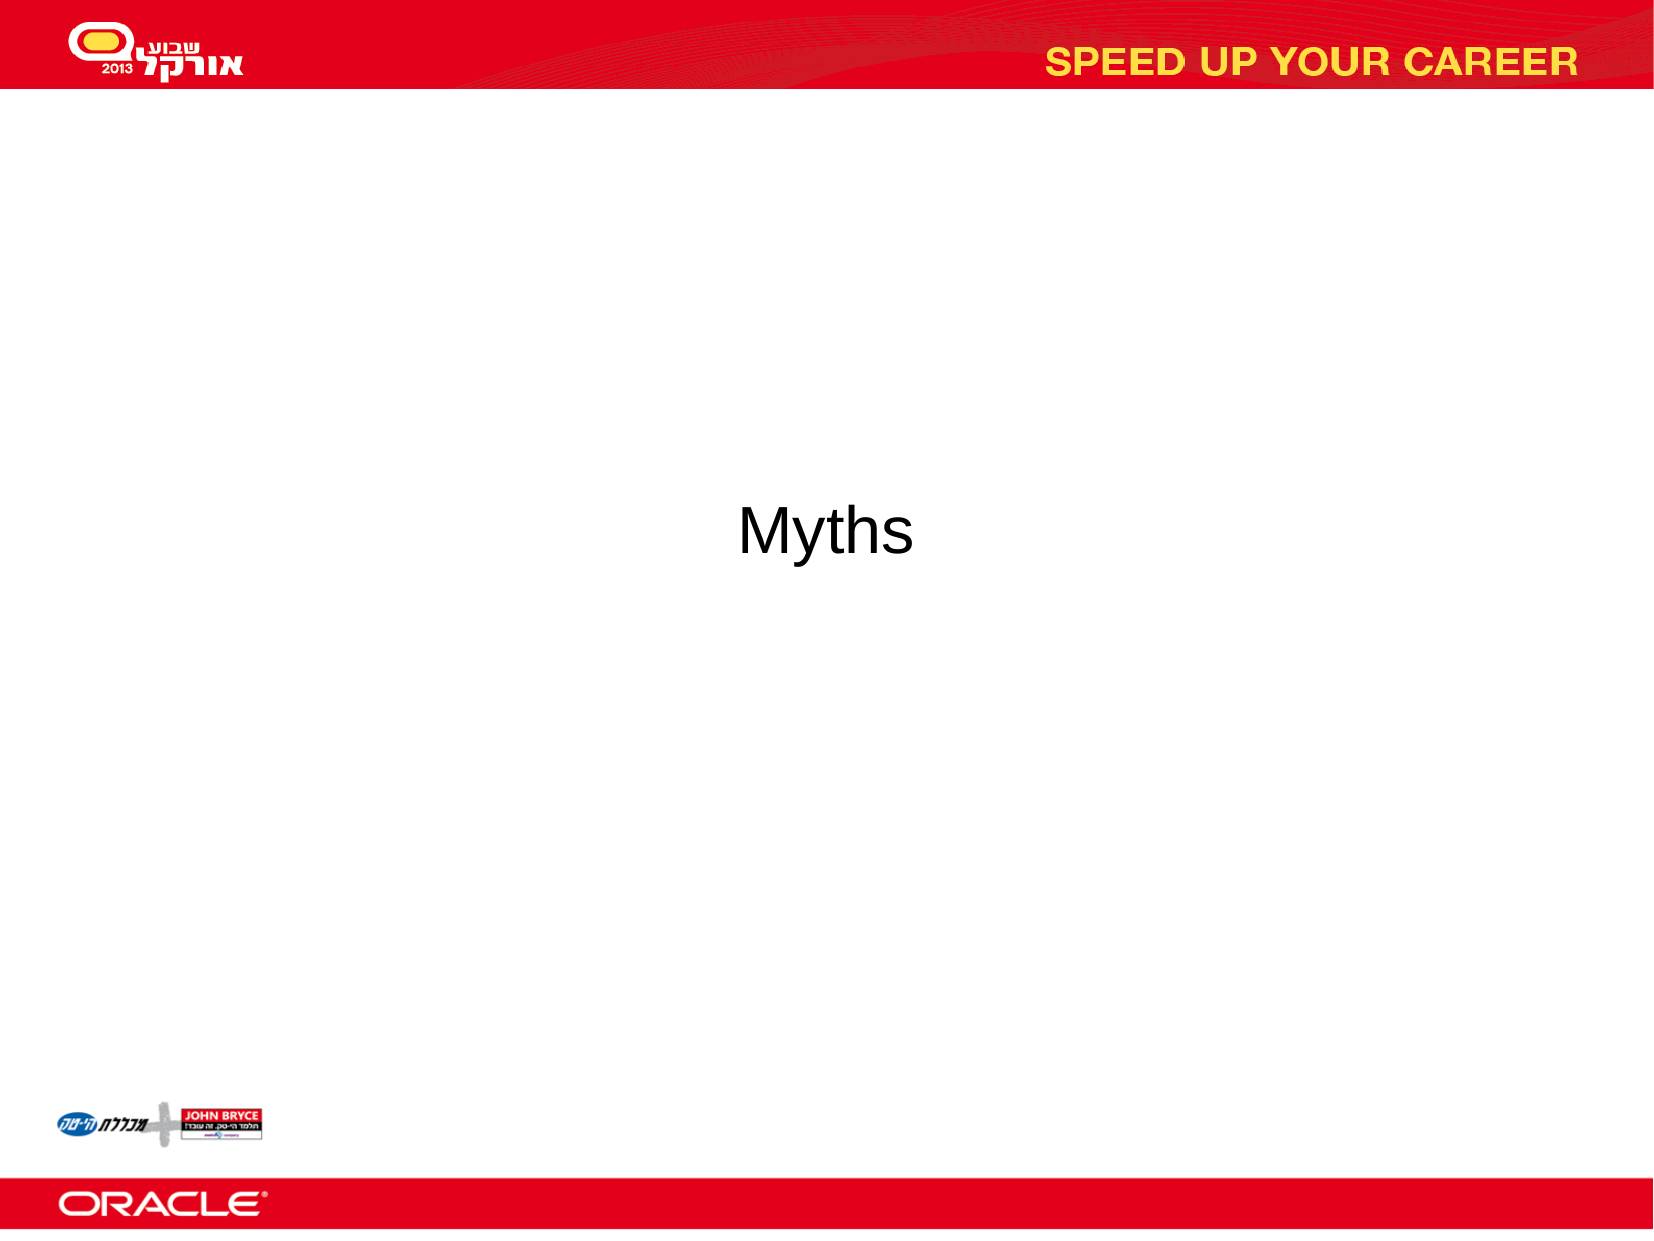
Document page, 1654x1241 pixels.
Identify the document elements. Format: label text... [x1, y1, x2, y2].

picture [0, 0, 1654, 89]
text_box Myths [82, 49, 1571, 1010]
picture [0, 1087, 1653, 1240]
